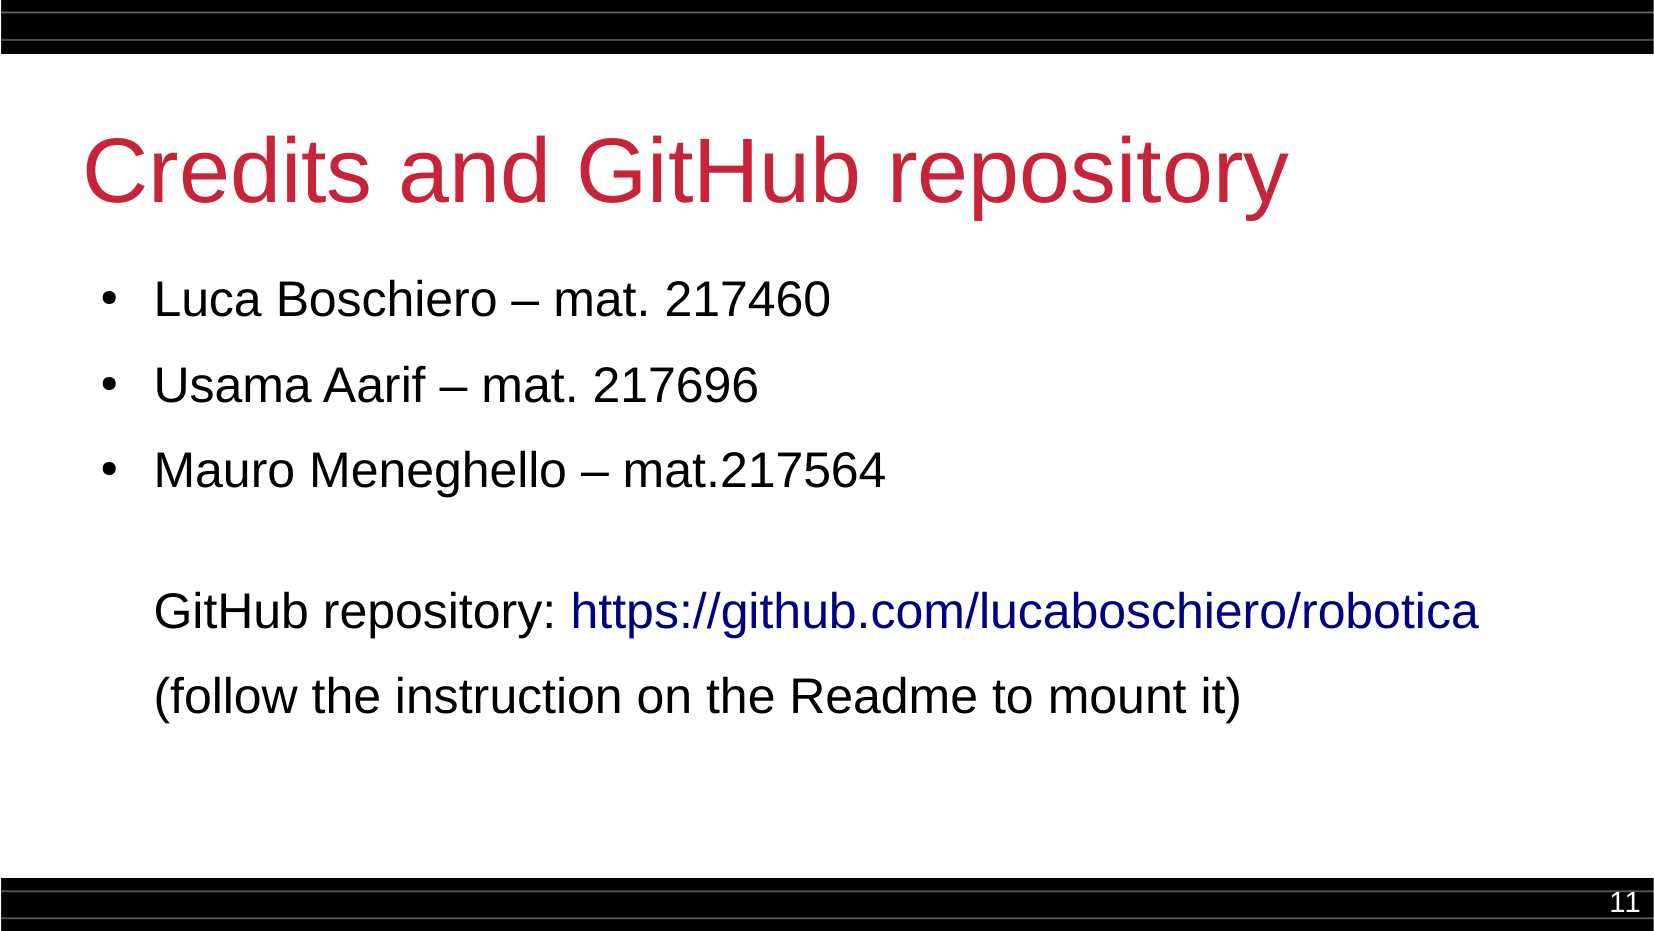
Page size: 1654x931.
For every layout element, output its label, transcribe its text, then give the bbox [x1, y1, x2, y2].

list Luca Boschiero – mat. 217460 Usama Aarif – mat. 217696 Mauro Meneghello – mat.217564 GitHub repository: https://github.com/lucaboschiero/robotica (follow the instruction on the Readme to mount it) [82, 271, 1571, 851]
picture [1, 0, 1654, 54]
title Credits and GitHub repository [82, 92, 1571, 249]
picture [1, 878, 1654, 931]
